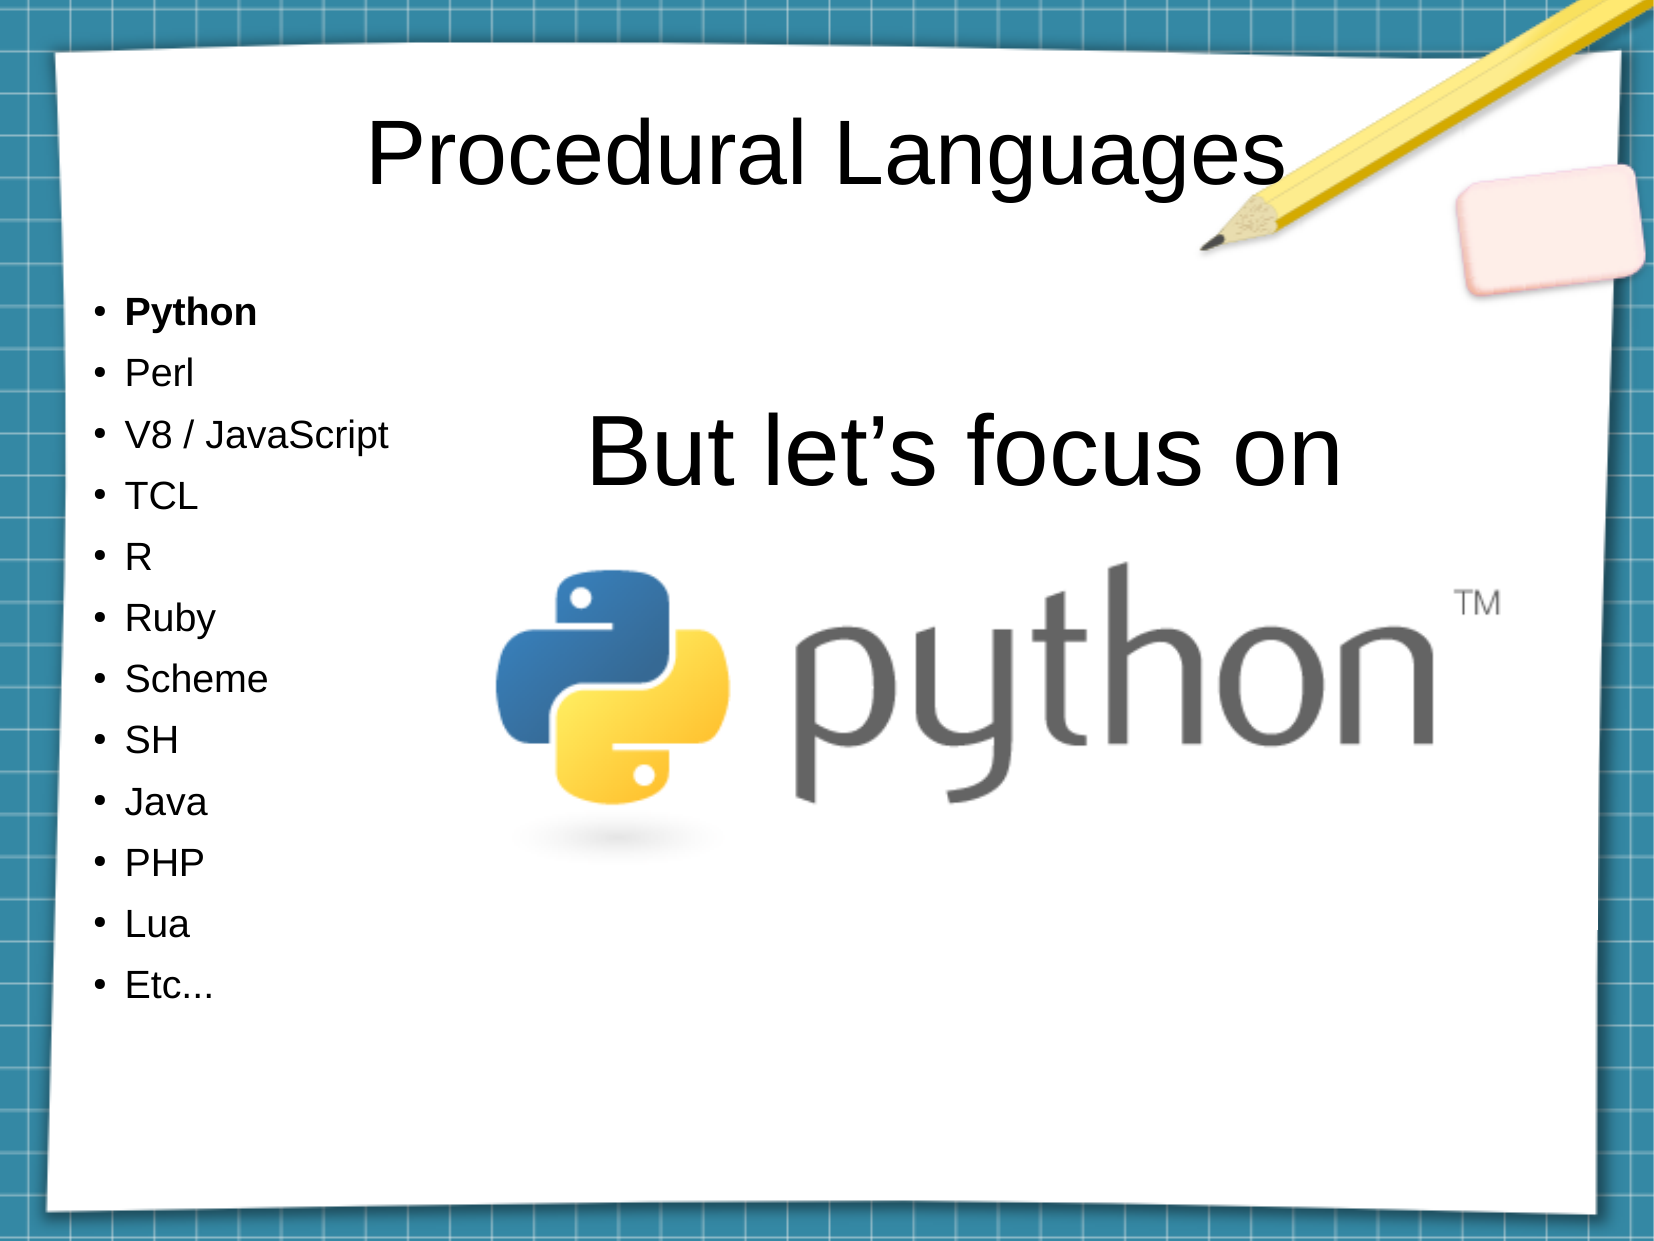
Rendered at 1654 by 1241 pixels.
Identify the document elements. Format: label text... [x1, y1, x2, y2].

title Procedural Languages [82, 49, 1571, 257]
list Python Perl V8 / JavaScript TCL R Ruby Scheme SH Java PHP Lua Etc... [82, 290, 809, 1010]
picture [0, 0, 1654, 1241]
list But let’s focus on [585, 395, 1381, 501]
